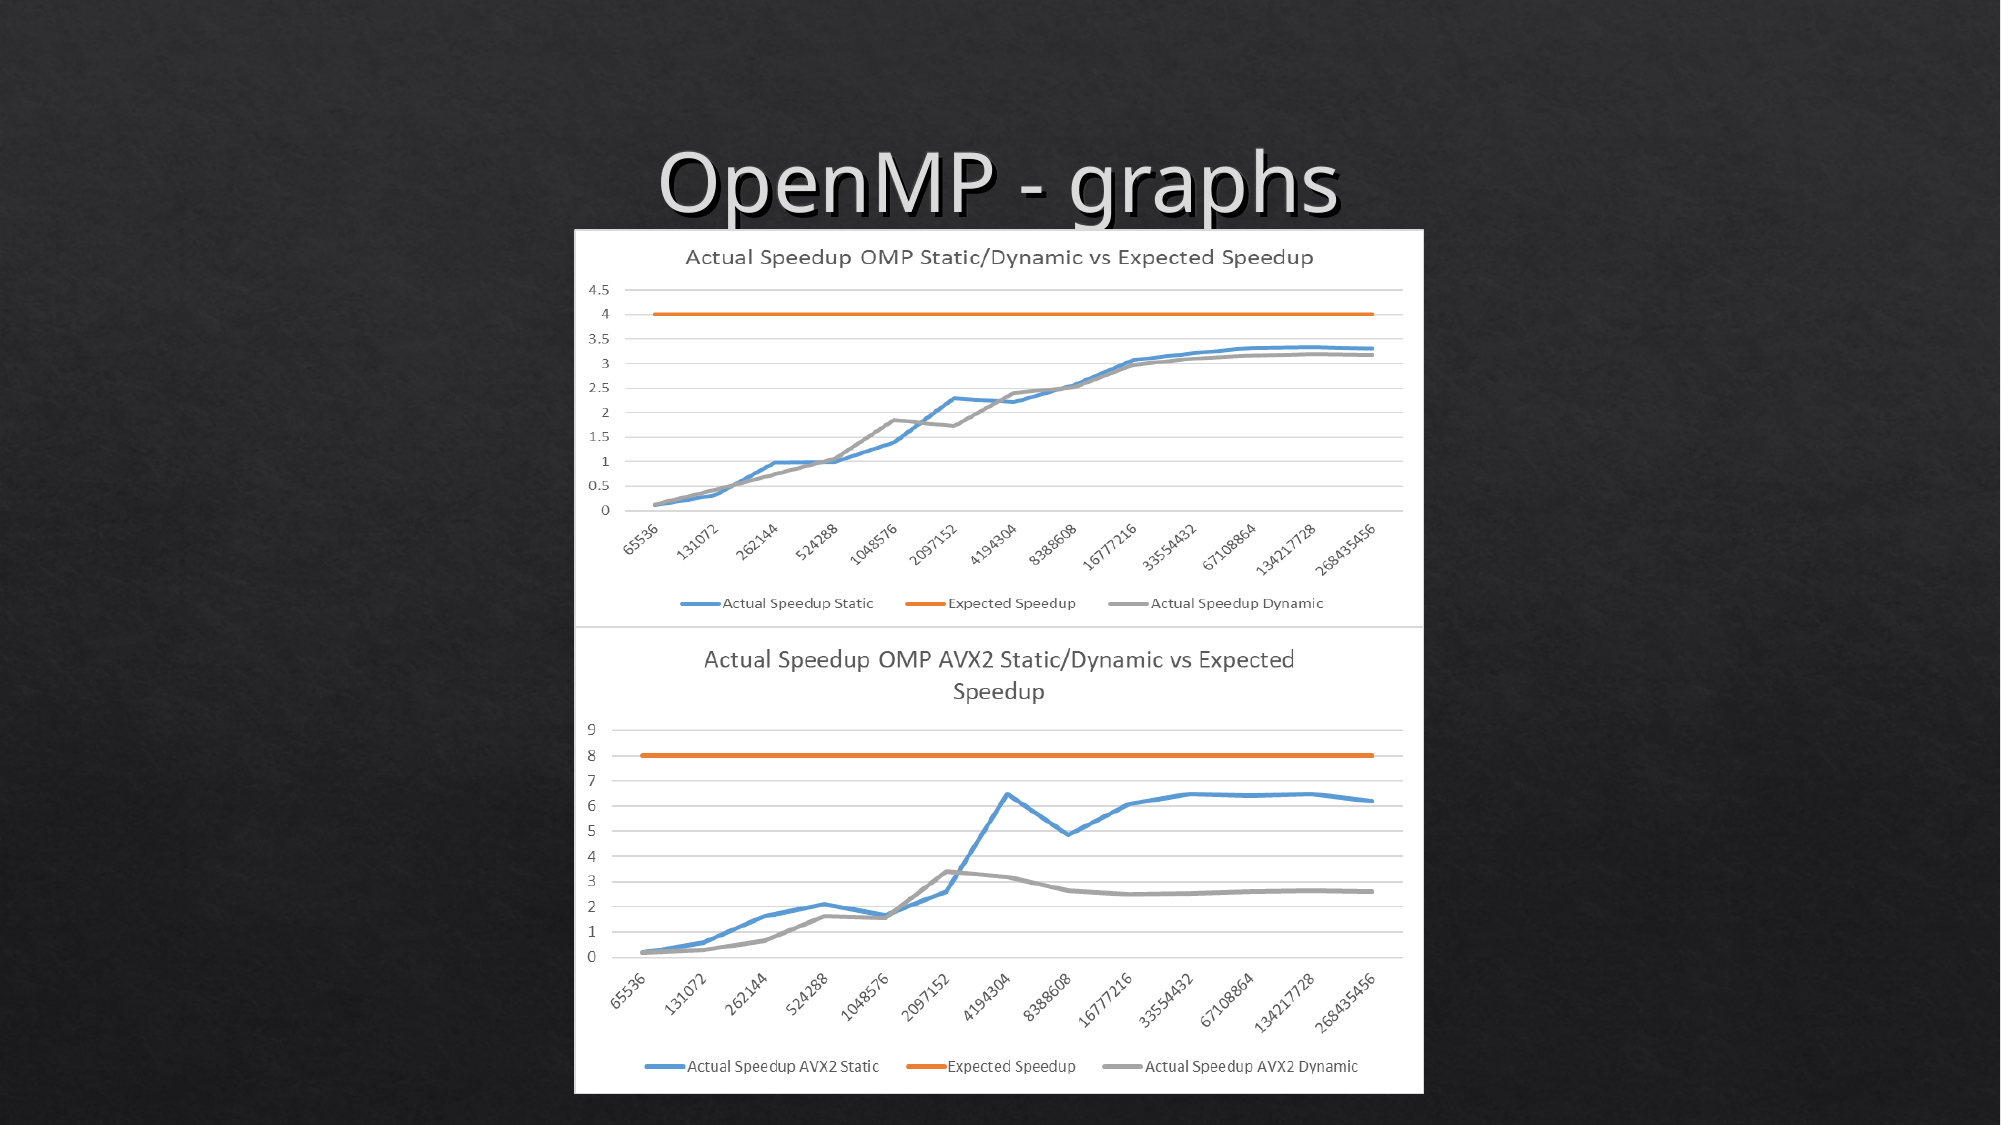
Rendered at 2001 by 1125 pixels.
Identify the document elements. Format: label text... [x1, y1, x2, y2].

title OpenMP - graphs [149, 99, 1849, 260]
picture [574, 229, 1424, 1094]
